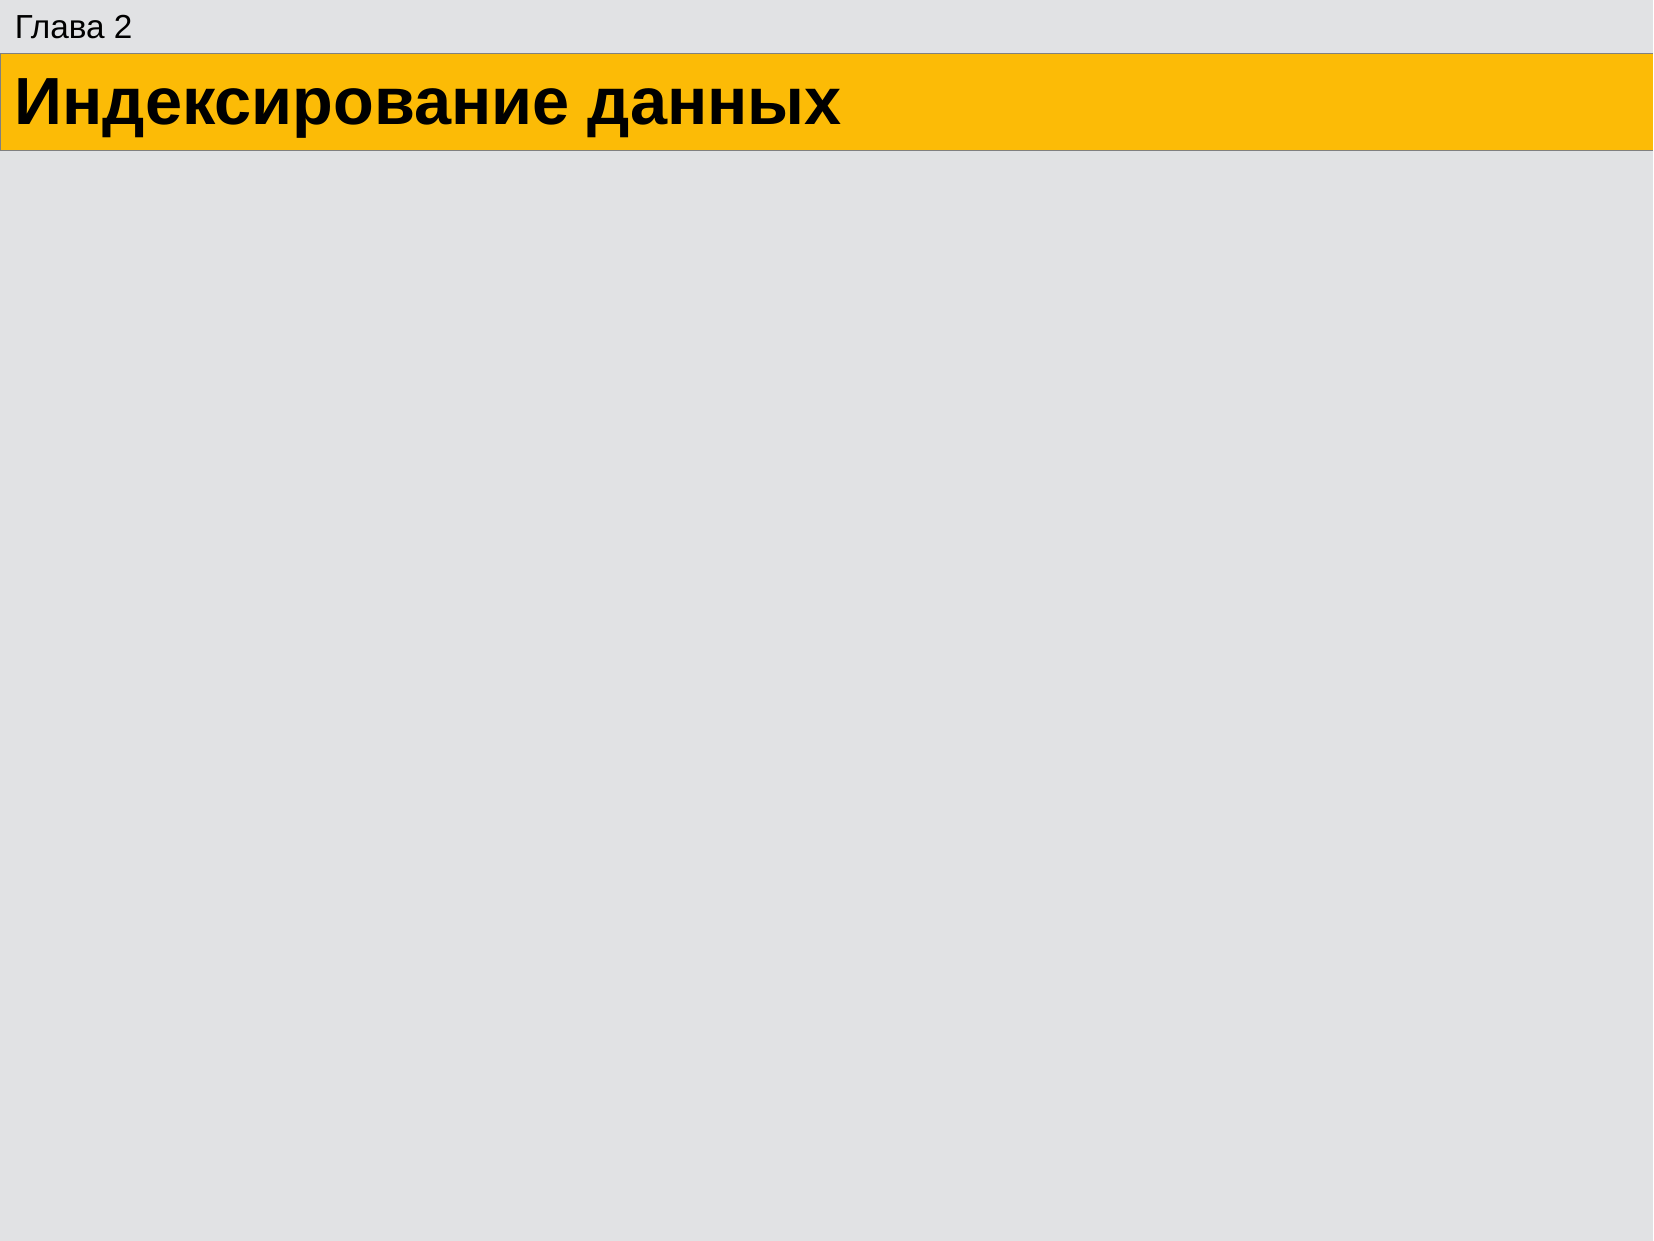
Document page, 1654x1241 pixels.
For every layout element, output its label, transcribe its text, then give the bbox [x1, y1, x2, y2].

text_box Глава 2 [0, 1, 129, 58]
text_box Индексирование данных [0, 53, 1653, 151]
